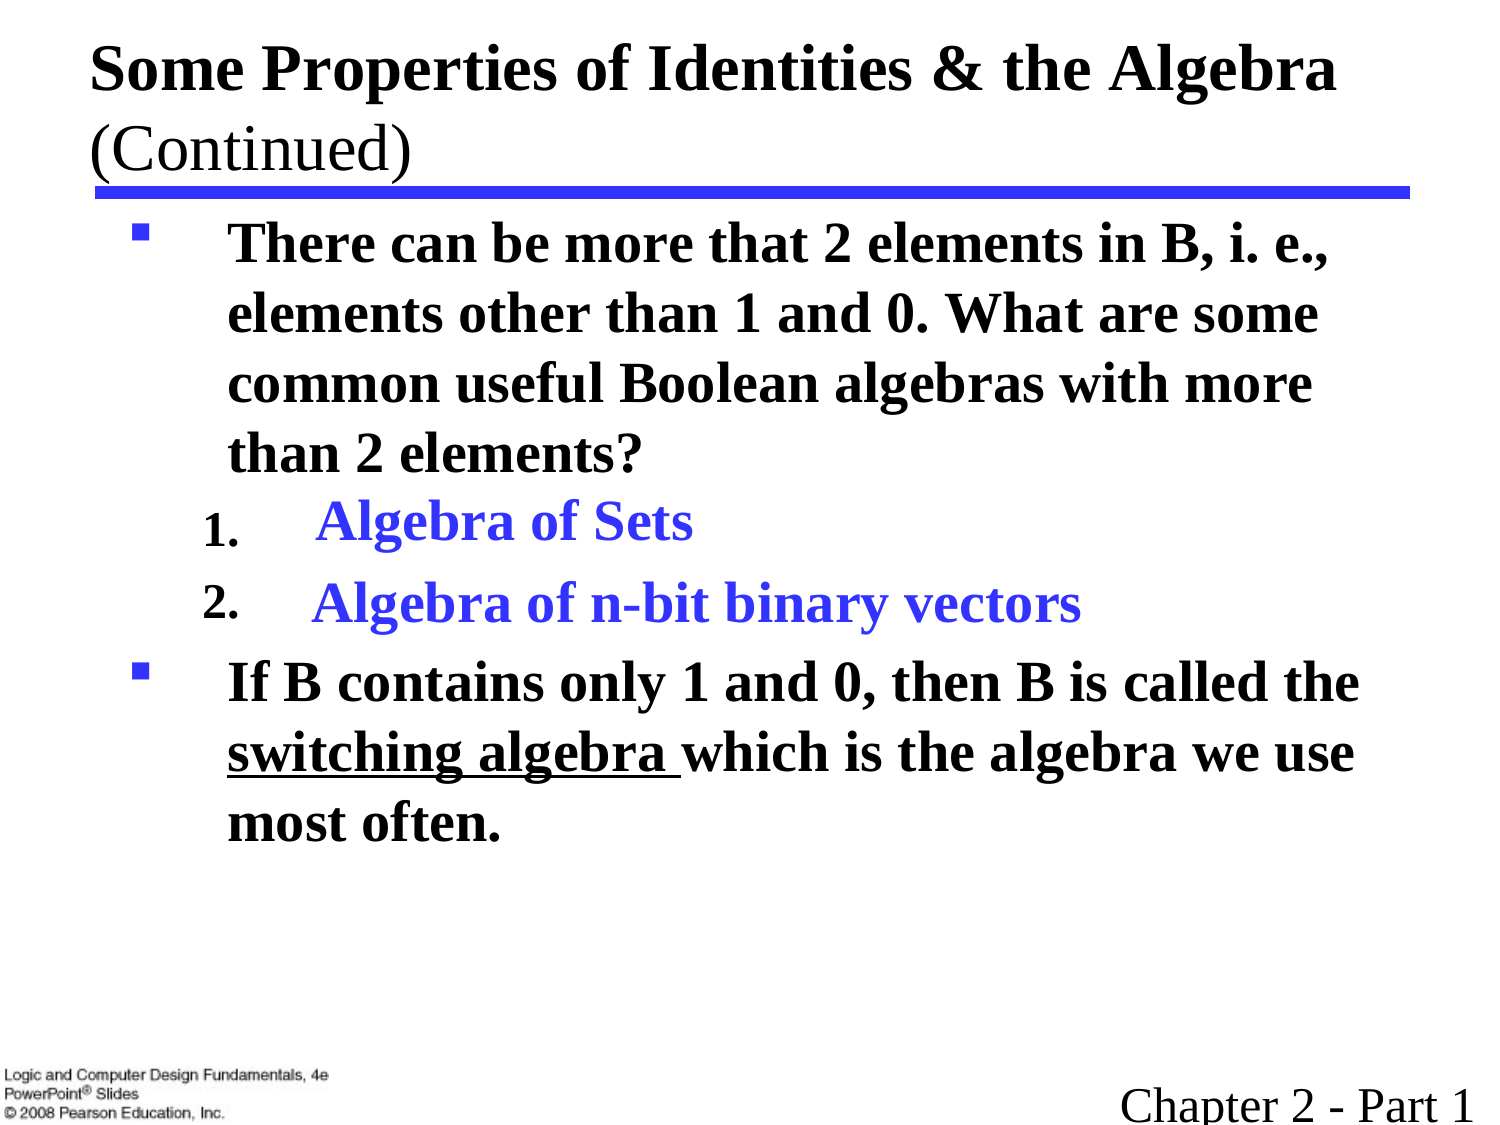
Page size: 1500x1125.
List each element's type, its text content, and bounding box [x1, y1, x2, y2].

text_box Algebra of Sets [300, 474, 710, 556]
list There can be more that 2 elements in B, i. e., elements other than 1 and 0. What are some common useful Boolean algebras with more than 2 elements? 1. 2. If B contains only 1 and 0, then B is called the switching algebra which is the algebra we use most often. [112, 196, 1388, 979]
picture [4, 1066, 329, 1123]
title Some Properties of Identities & the Algebra (Continued) [75, 16, 1446, 192]
text_box Algebra of n-bit binary vectors [297, 556, 1099, 642]
